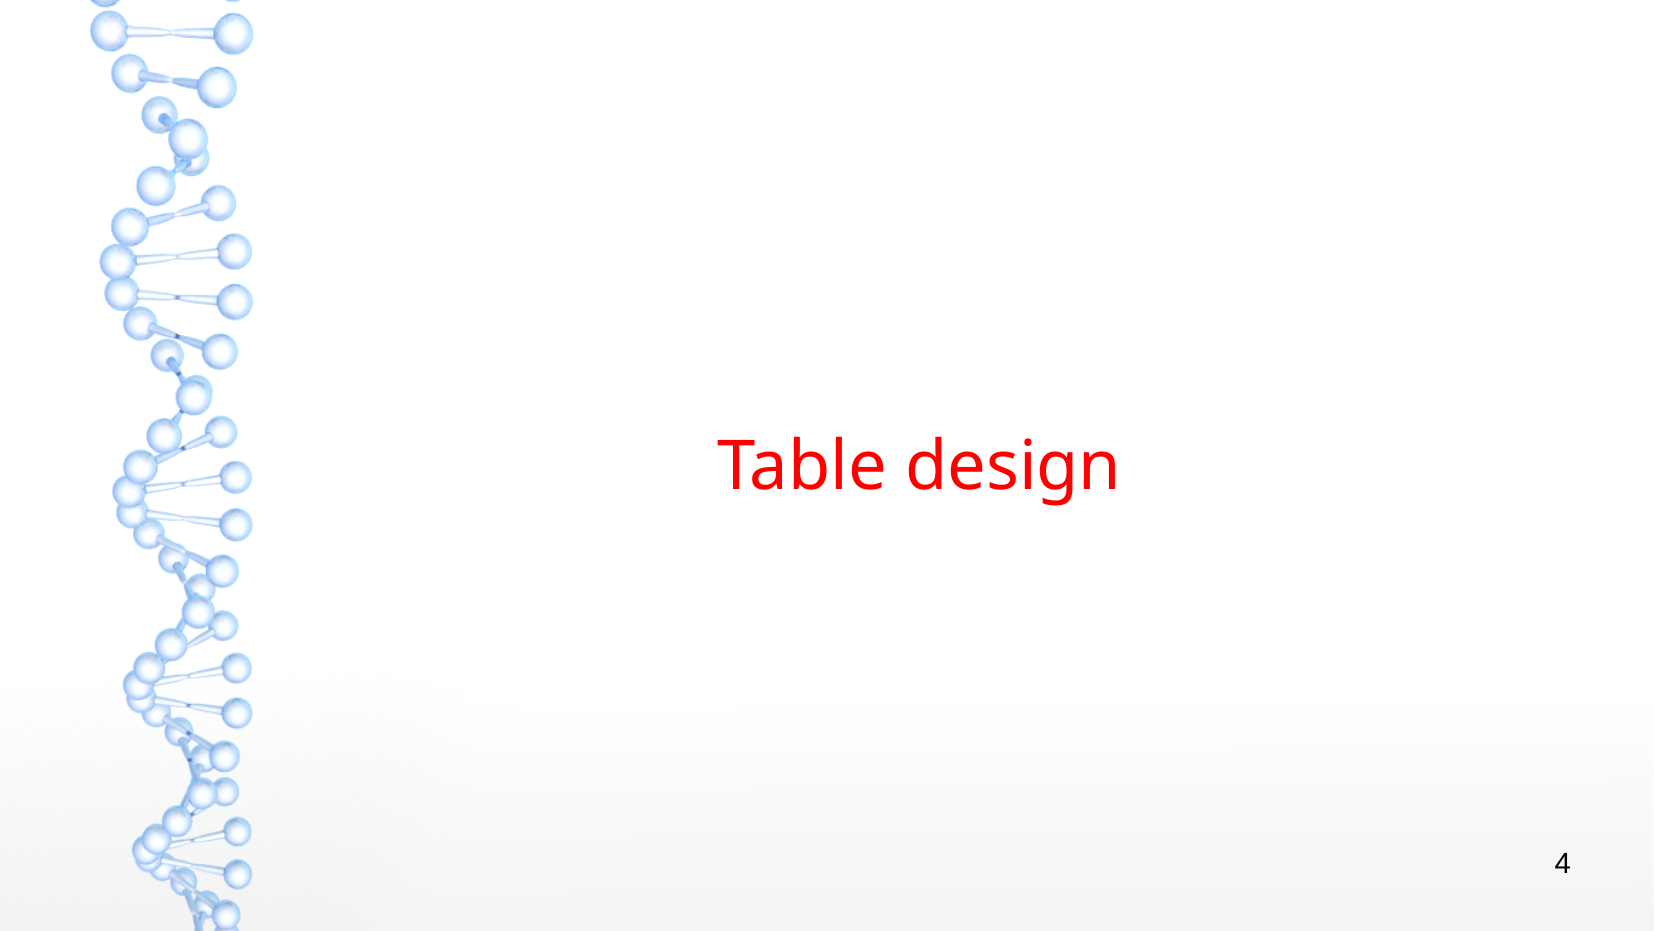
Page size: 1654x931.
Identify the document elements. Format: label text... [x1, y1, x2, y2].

title Table design [255, 386, 1584, 541]
picture [0, 0, 1654, 931]
